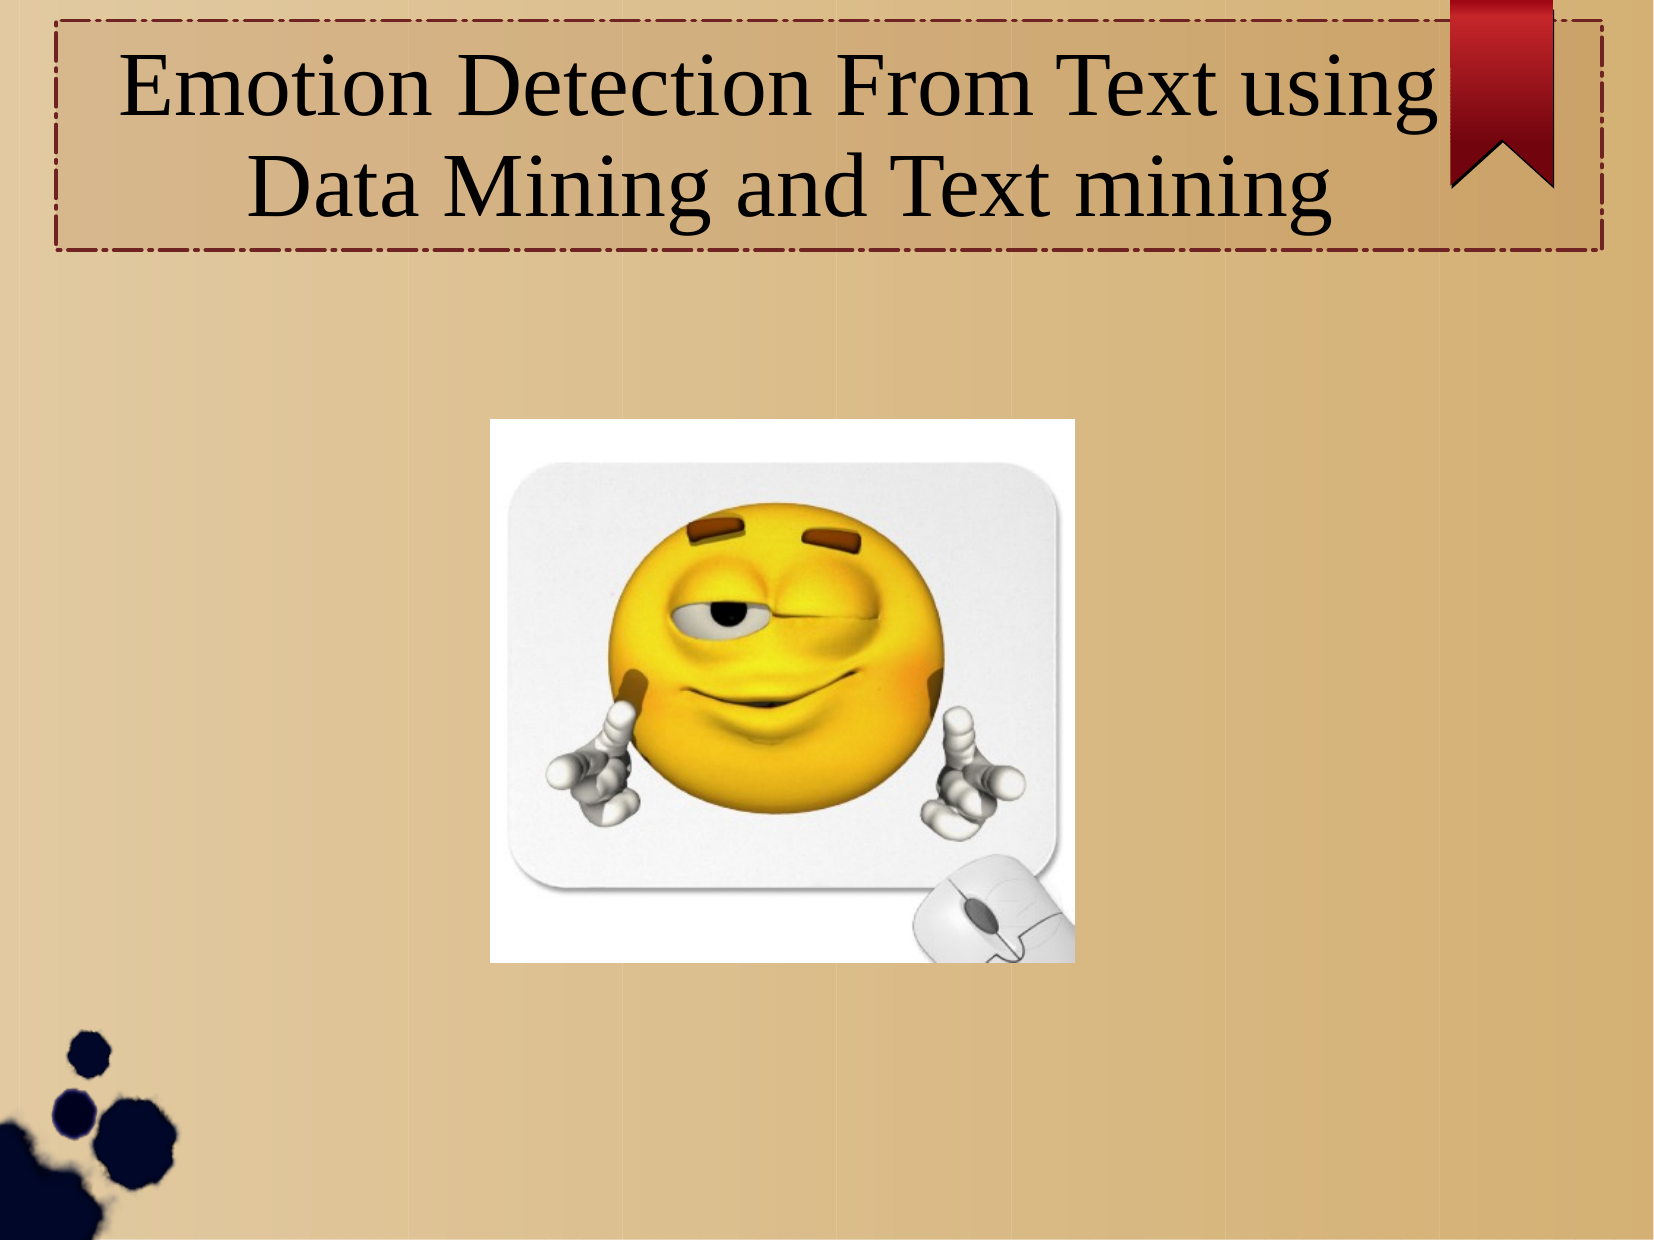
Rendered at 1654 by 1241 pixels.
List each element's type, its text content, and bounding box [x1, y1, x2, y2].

title Emotion Detection From Text using Data Mining and Text mining [47, 31, 1536, 239]
picture [490, 419, 1075, 963]
